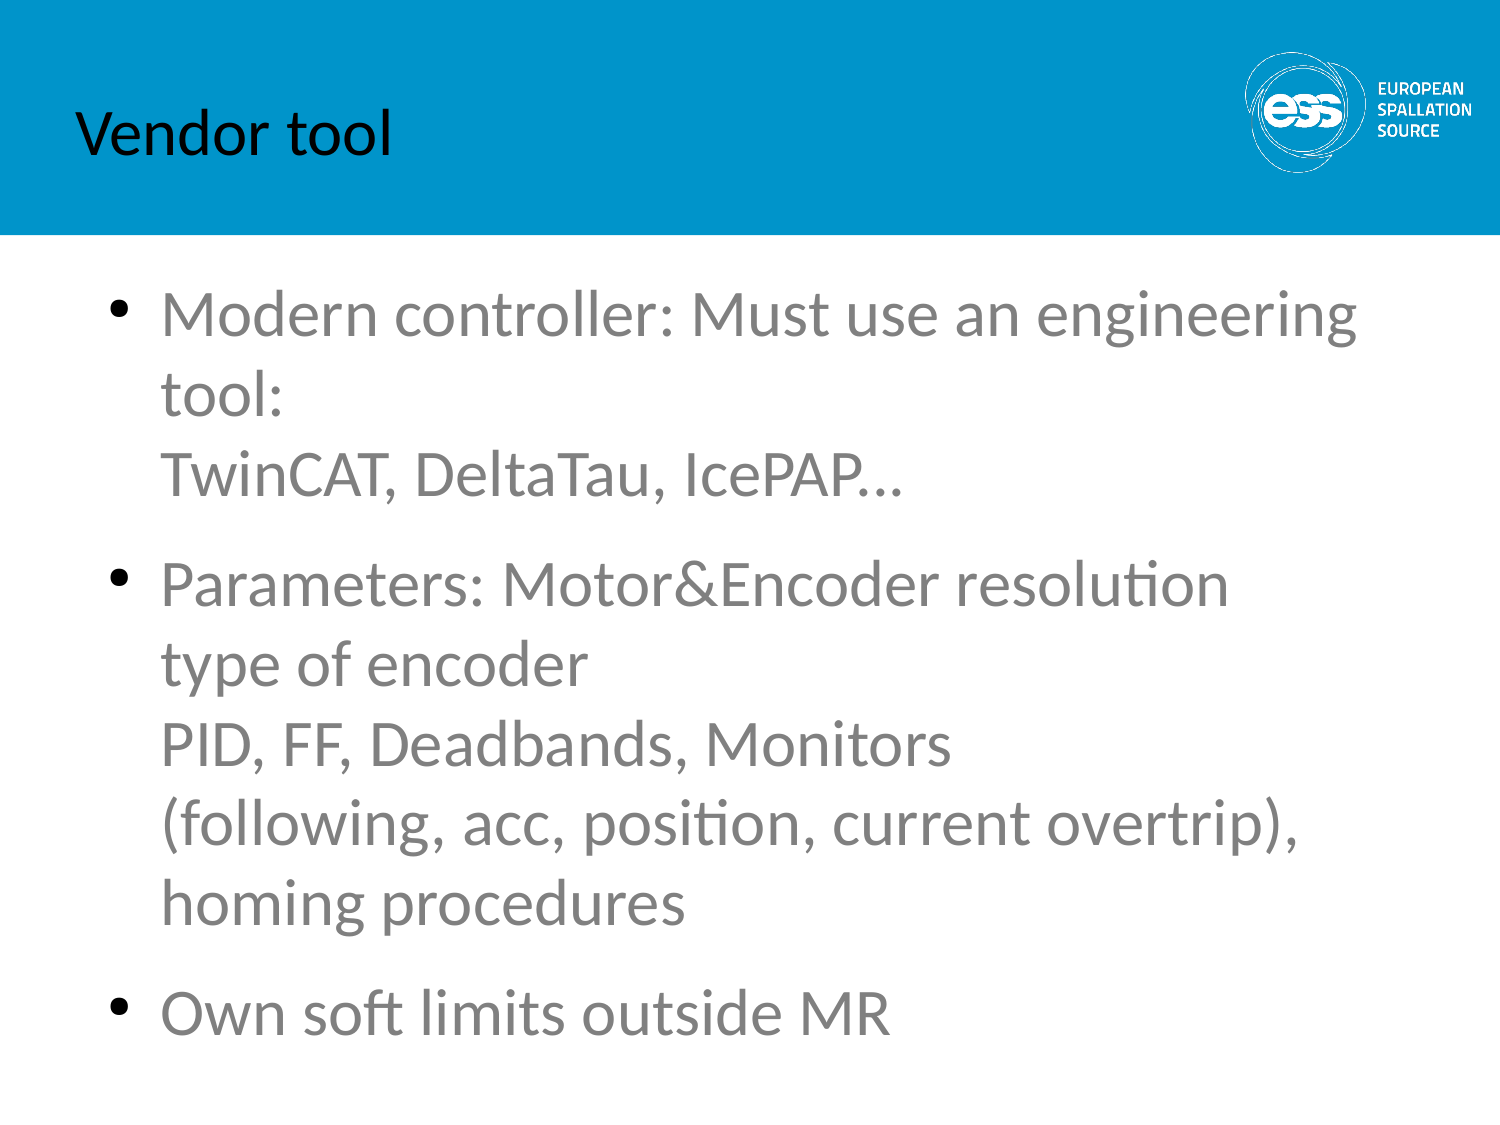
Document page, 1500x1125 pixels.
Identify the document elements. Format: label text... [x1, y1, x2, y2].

picture [1379, 83, 1385, 94]
picture [1398, 109, 1406, 115]
picture [1409, 104, 1415, 115]
picture [1443, 86, 1450, 93]
picture [1454, 83, 1458, 94]
list Modern controller: Must use an engineering tool: TwinCAT, DeltaTau, IcePAP... Parameters: Motor&Encoder resolution type of encoder PID, FF, Deadbands, Monitors (following, acc, position, current overtrip), homing procedures Own soft limits outside MR [75, 262, 1426, 1005]
picture [1418, 104, 1423, 115]
picture [1264, 94, 1342, 127]
picture [1389, 104, 1393, 115]
picture [1436, 104, 1444, 115]
picture [1422, 125, 1428, 134]
title Vendor tool [75, 45, 1247, 233]
picture [1432, 125, 1438, 136]
picture [1423, 83, 1430, 94]
picture [1400, 83, 1407, 94]
